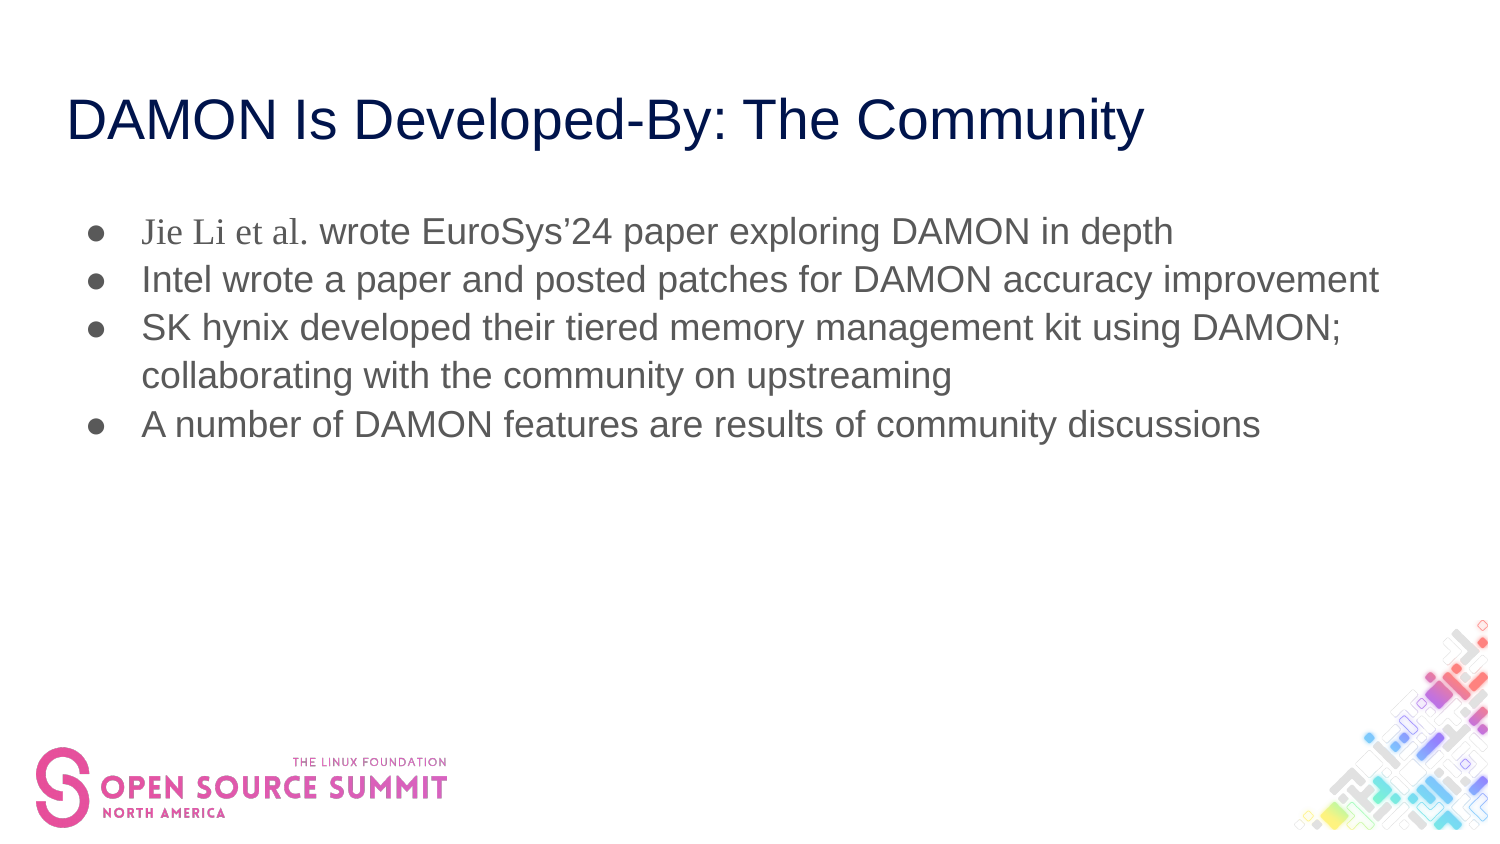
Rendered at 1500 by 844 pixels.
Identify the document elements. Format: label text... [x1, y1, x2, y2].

picture [36, 747, 447, 828]
picture [1294, 620, 1488, 830]
list Jie Li et al. wrote EuroSys’24 paper exploring DAMON in depth Intel wrote a paper and posted patches for DAMON accuracy improvement SK hynix developed their tiered memory management kit using DAMON; collaborating with the community on upstreaming A number of DAMON features are results of community discussions [51, 189, 1450, 734]
title DAMON Is Developed-By: The Community [51, 72, 1449, 167]
